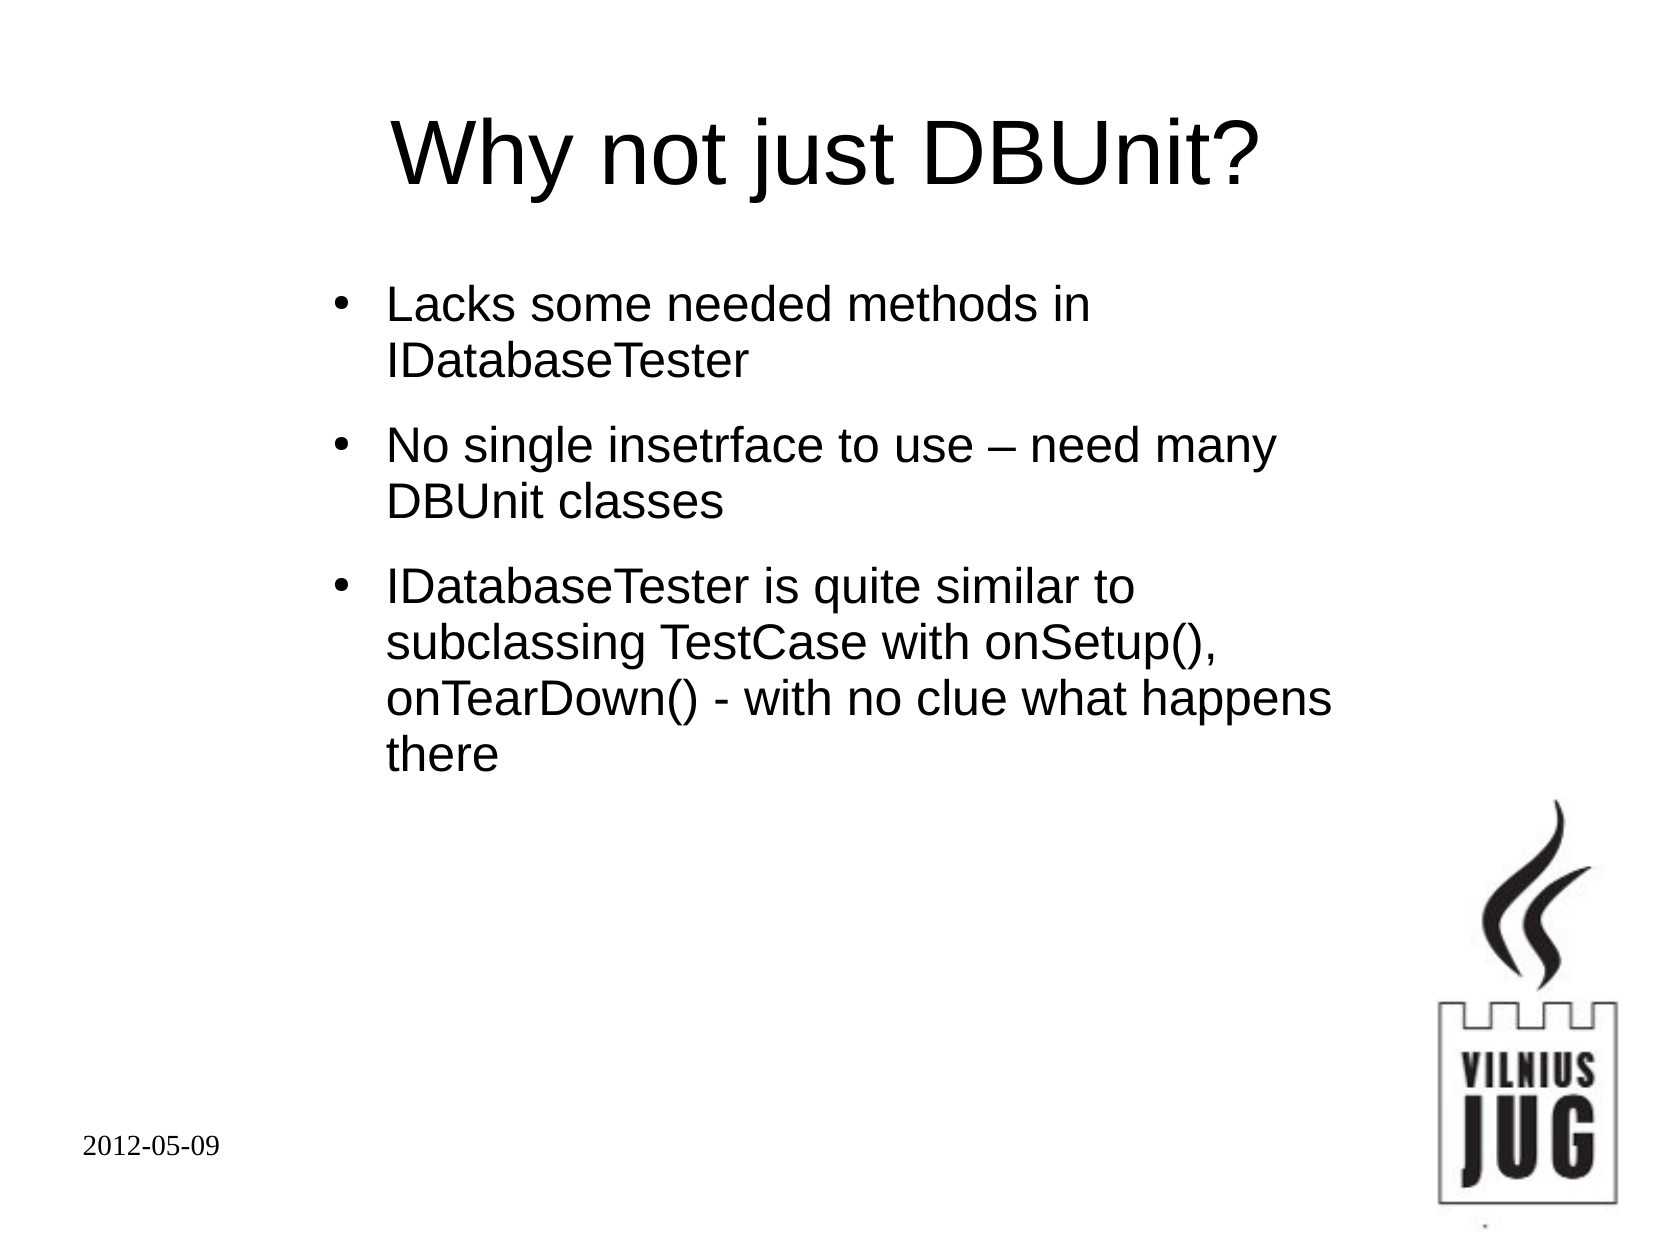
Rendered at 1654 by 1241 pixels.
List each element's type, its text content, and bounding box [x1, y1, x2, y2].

title Why not just DBUnit? [82, 49, 1571, 257]
list Lacks some needed methods in IDatabaseTester No single insetrface to use – need many DBUnit classes IDatabaseTester is quite similar to subclassing TestCase with onSetup(), onTearDown() - with no clue what happens there [315, 276, 1396, 1096]
picture [1403, 765, 1654, 1238]
